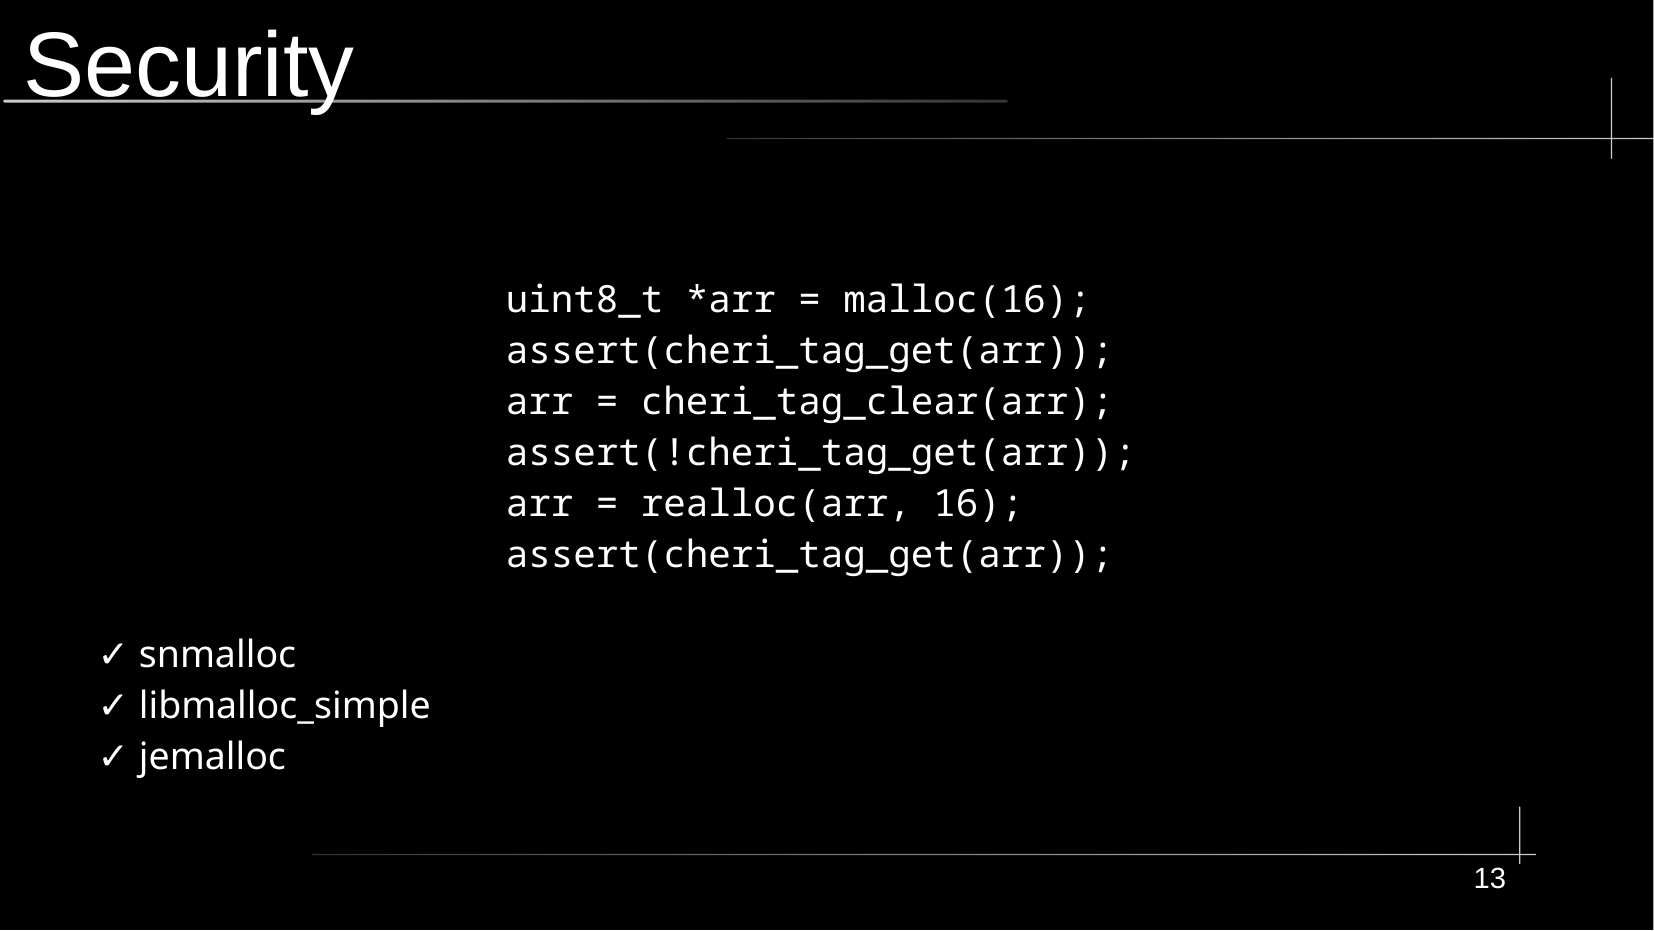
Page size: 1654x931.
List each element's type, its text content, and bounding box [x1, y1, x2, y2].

text_box uint8_t *arr = malloc(16); assert(cheri_tag_get(arr)); arr = cheri_tag_clear(arr); assert(!cheri_tag_get(arr)); arr = realloc(arr, 16); assert(cheri_tag_get(arr)); [490, 264, 1163, 585]
title Security [23, 11, 1589, 119]
text_box ✓ snmalloc ✓ libmalloc_simple ✓ jemalloc [82, 619, 499, 777]
